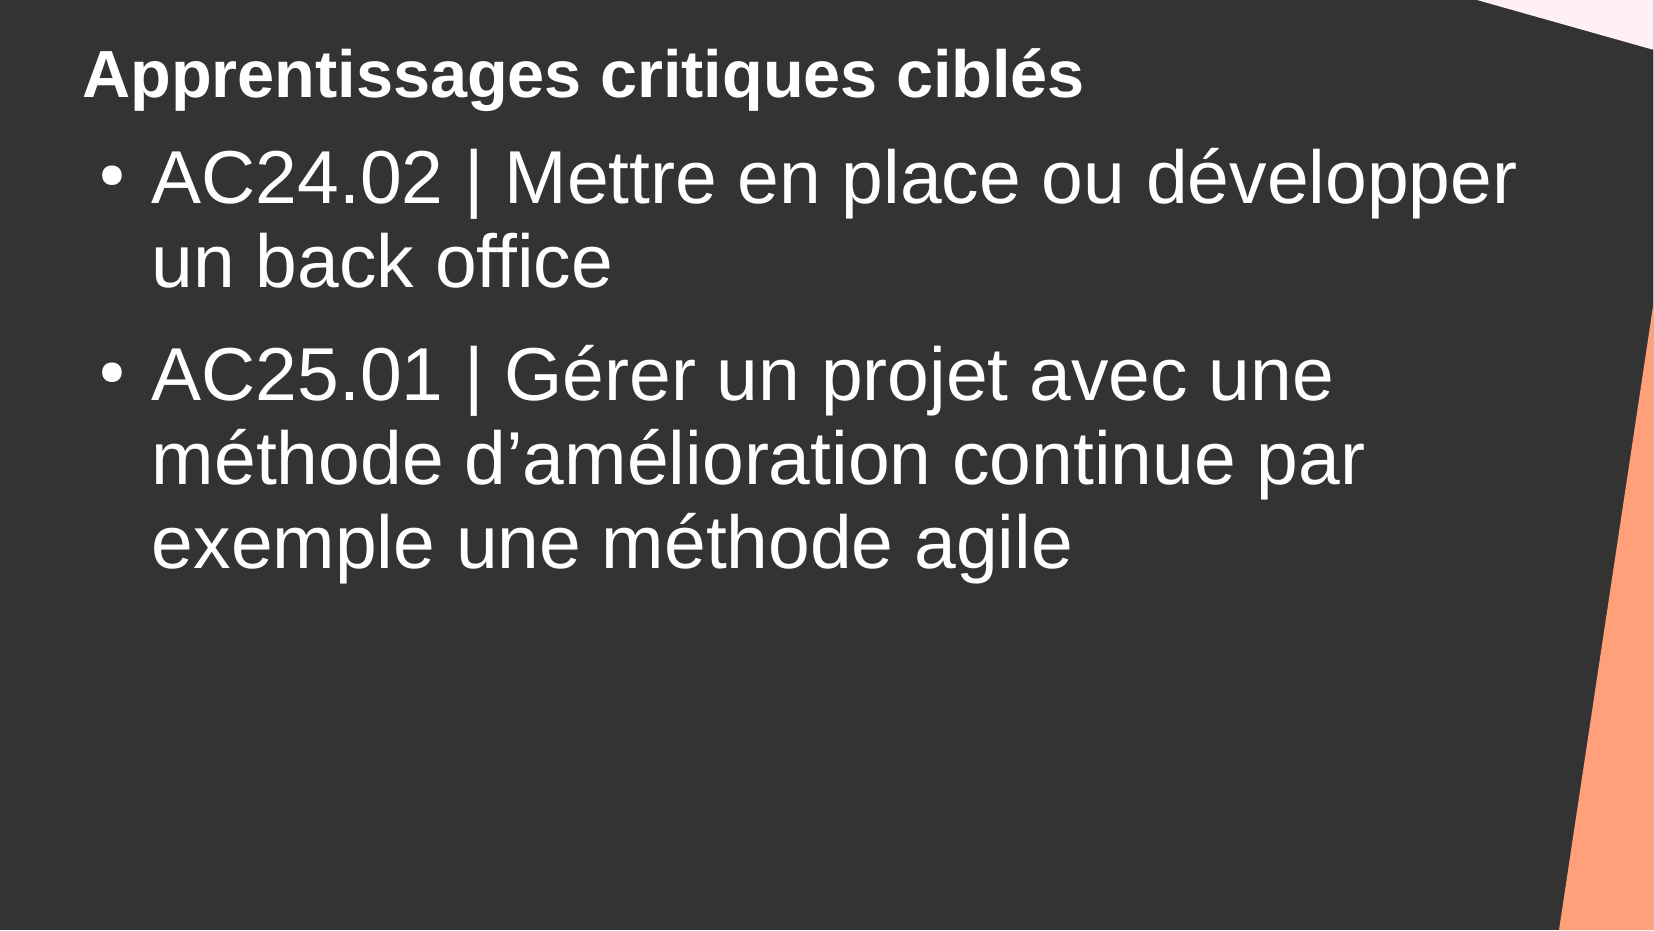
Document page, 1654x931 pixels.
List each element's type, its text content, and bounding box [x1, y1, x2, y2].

list AC24.02 | Mettre en place ou développer un back office AC25.01 | Gérer un projet avec une méthode d’amélioration continue par exemple une méthode agile [80, 135, 1620, 721]
text_box [1477, 0, 1654, 50]
title Apprentissages critiques ciblés [82, 37, 1571, 122]
text_box [1558, 299, 1654, 931]
